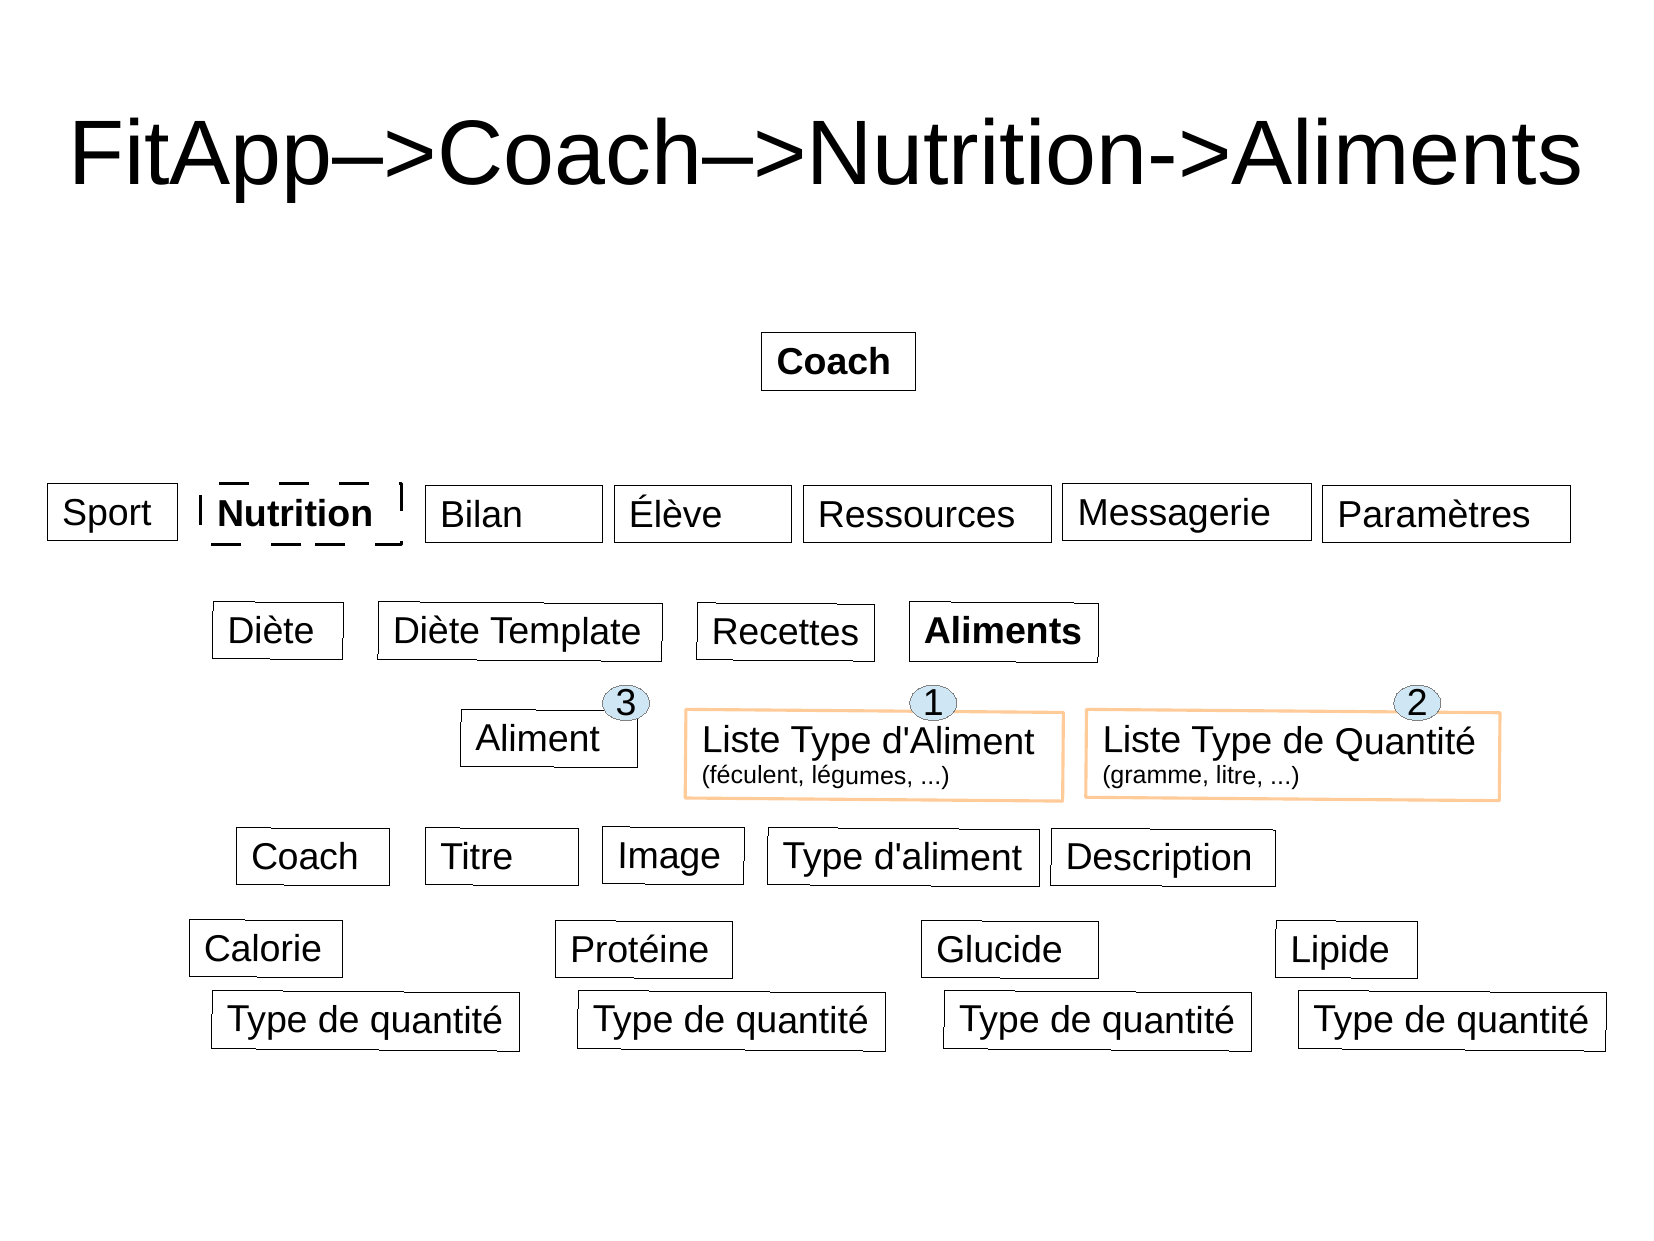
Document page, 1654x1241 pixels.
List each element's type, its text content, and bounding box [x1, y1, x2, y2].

text_box Type de quantité [1298, 990, 1607, 1052]
text_box Liste Type d'Aliment (féculent, légumes, ...) [685, 709, 1064, 802]
text_box Diète [212, 601, 344, 660]
text_box Type de quantité [211, 990, 520, 1052]
text_box Diète Template [377, 601, 663, 662]
text_box 1 [909, 685, 957, 721]
text_box Type de quantité [577, 990, 886, 1052]
text_box Bilan [425, 485, 603, 543]
text_box Description [1050, 828, 1276, 887]
text_box Ressources [803, 485, 1052, 543]
text_box Calorie [189, 919, 343, 978]
text_box Liste Type de Quantité (gramme, litre, ...) [1085, 709, 1501, 801]
text_box Recettes [696, 602, 875, 662]
text_box Messagerie [1062, 483, 1312, 541]
text_box Lipide [1275, 920, 1418, 979]
text_box Image [602, 826, 745, 885]
text_box 3 [602, 685, 650, 721]
text_box Type d'aliment [767, 827, 1040, 887]
title FitApp–>Coach–>Nutrition->Aliments [59, 49, 1595, 257]
text_box Nutrition [200, 483, 402, 545]
text_box Titre [425, 827, 579, 886]
text_box Sport [47, 483, 178, 541]
text_box Protéine [555, 920, 733, 979]
text_box Glucide [921, 920, 1099, 979]
text_box Aliments [909, 601, 1099, 663]
text_box Type de quantité [943, 990, 1252, 1052]
text_box Paramètres [1322, 485, 1571, 543]
text_box Coach [761, 332, 916, 391]
text_box Coach [236, 827, 390, 886]
text_box Aliment [460, 709, 638, 768]
text_box Élève [614, 485, 792, 543]
text_box 2 [1393, 685, 1441, 721]
